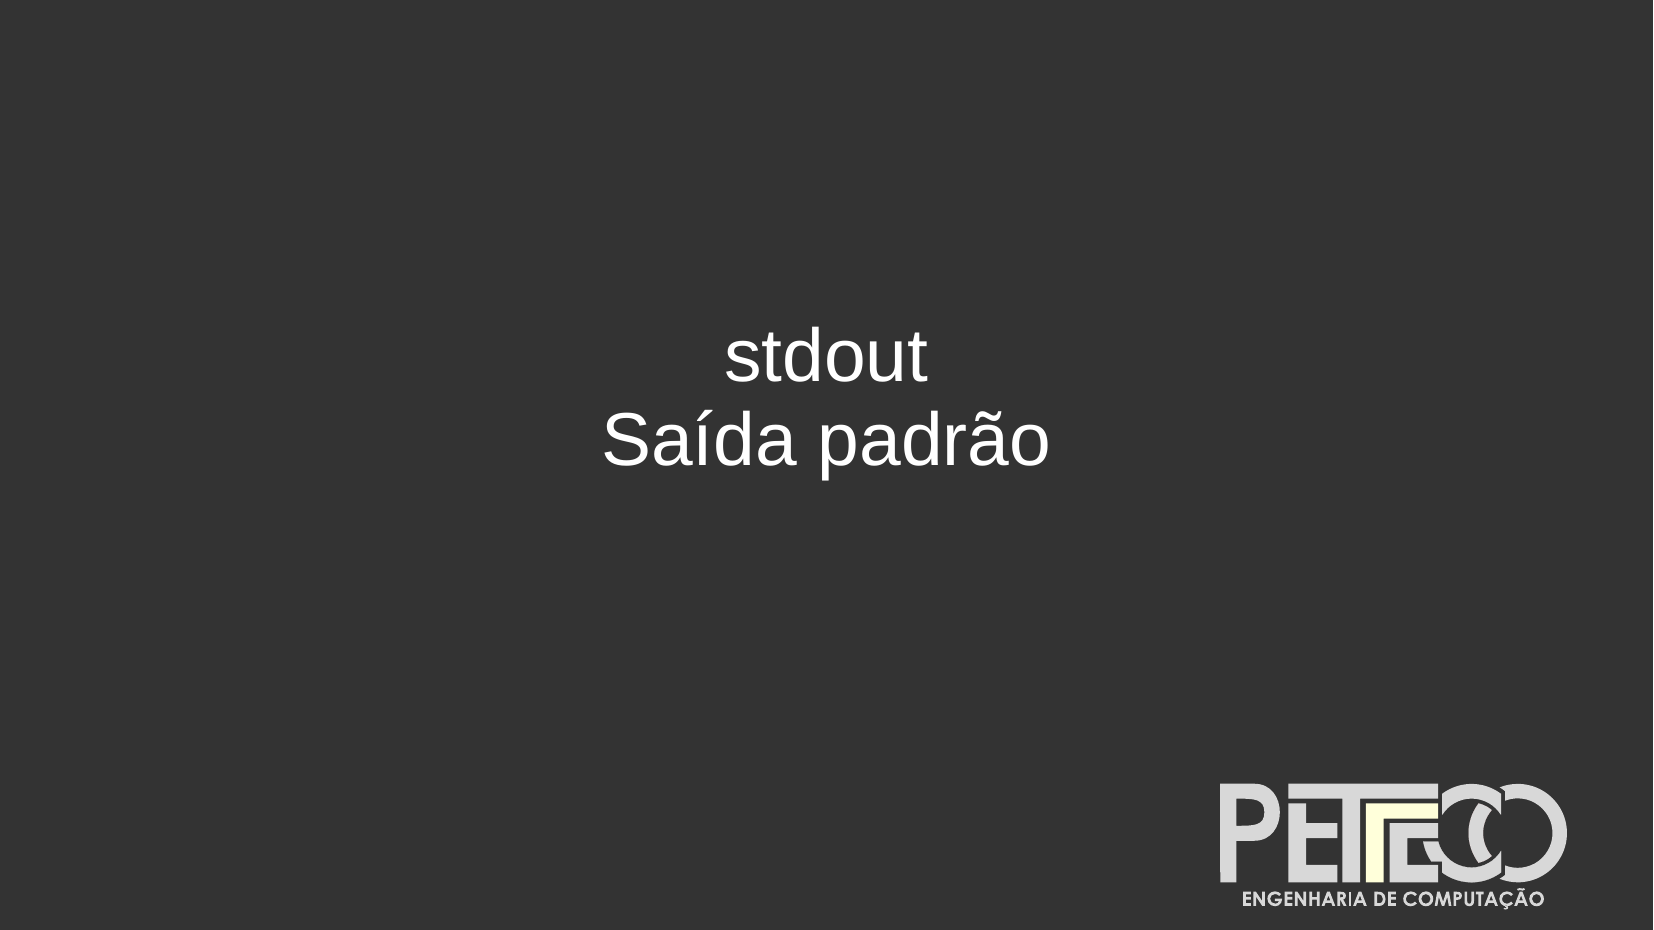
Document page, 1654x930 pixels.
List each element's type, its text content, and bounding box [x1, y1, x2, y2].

subtitle stdout Saída padrão [82, 37, 1571, 757]
